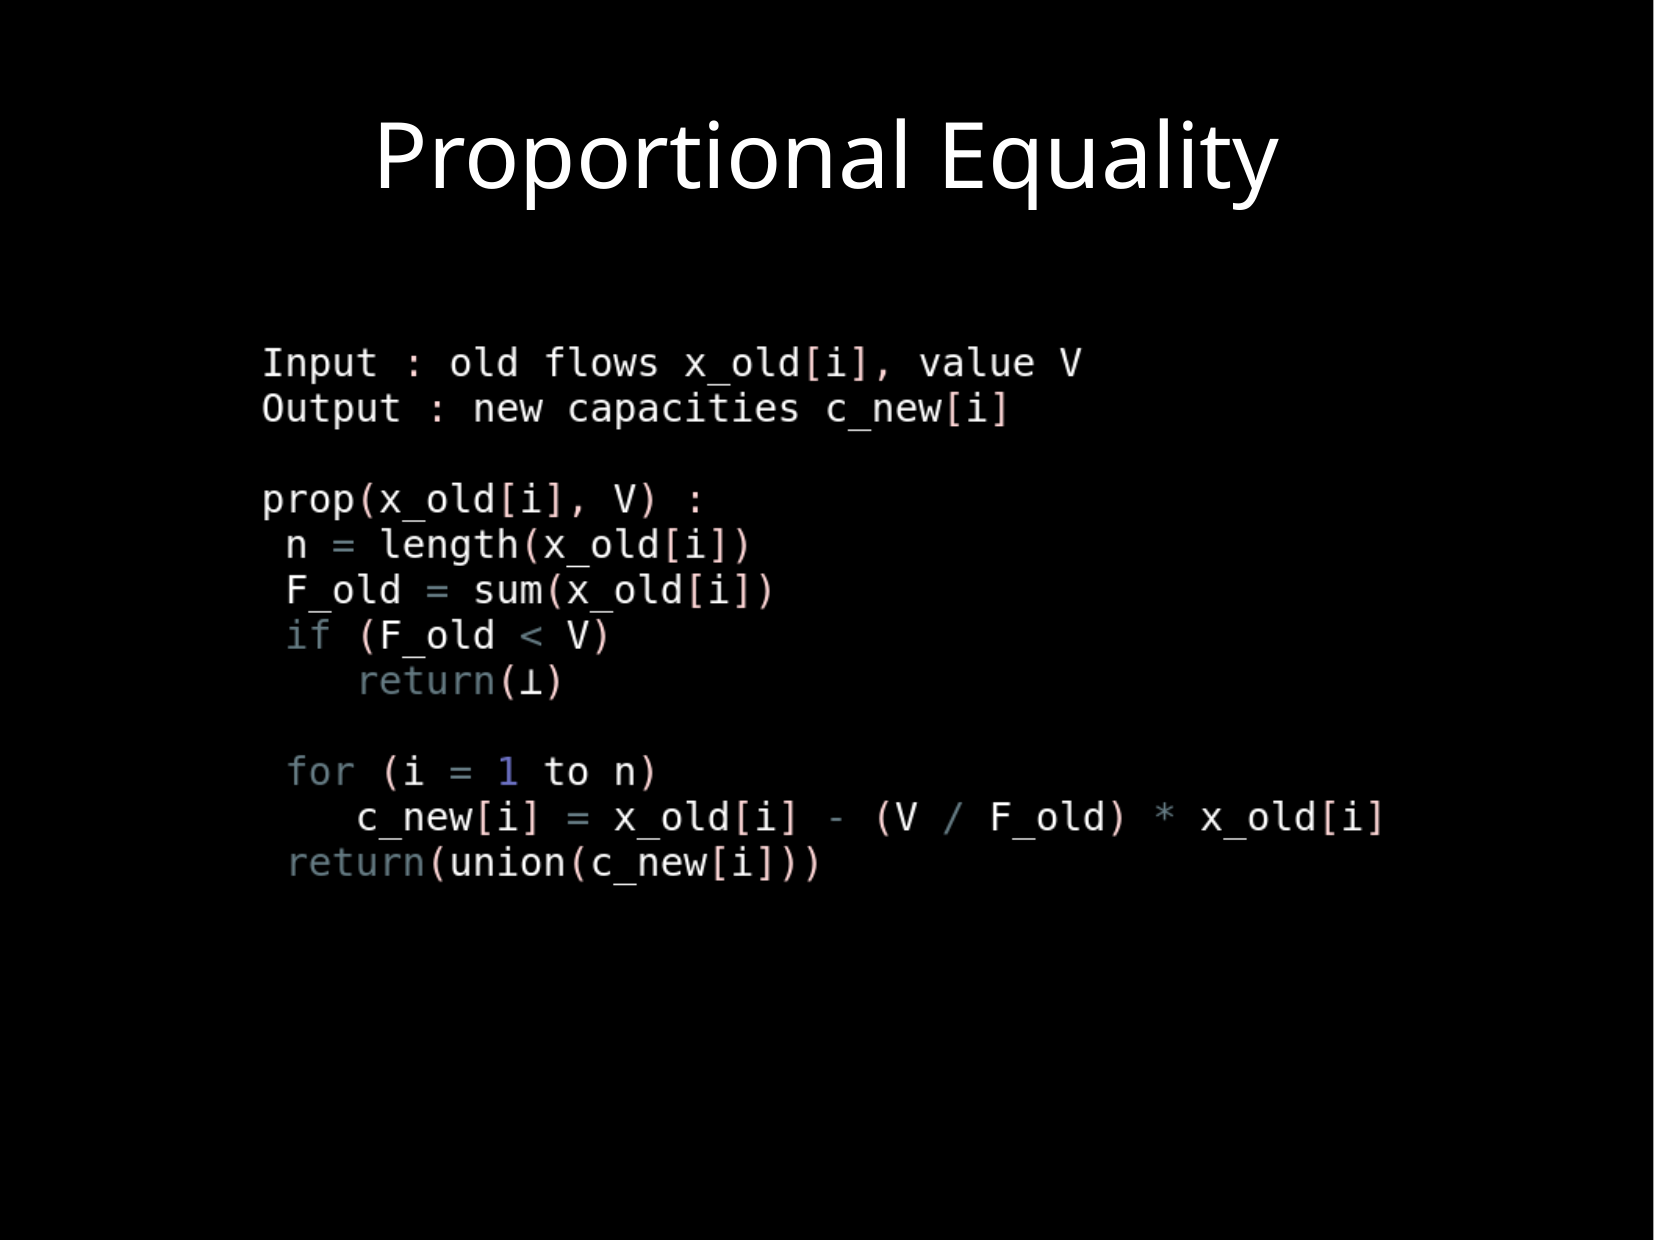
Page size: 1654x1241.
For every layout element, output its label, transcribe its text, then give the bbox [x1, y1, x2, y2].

picture [260, 342, 1394, 898]
title Proportional Equality [82, 49, 1571, 257]
